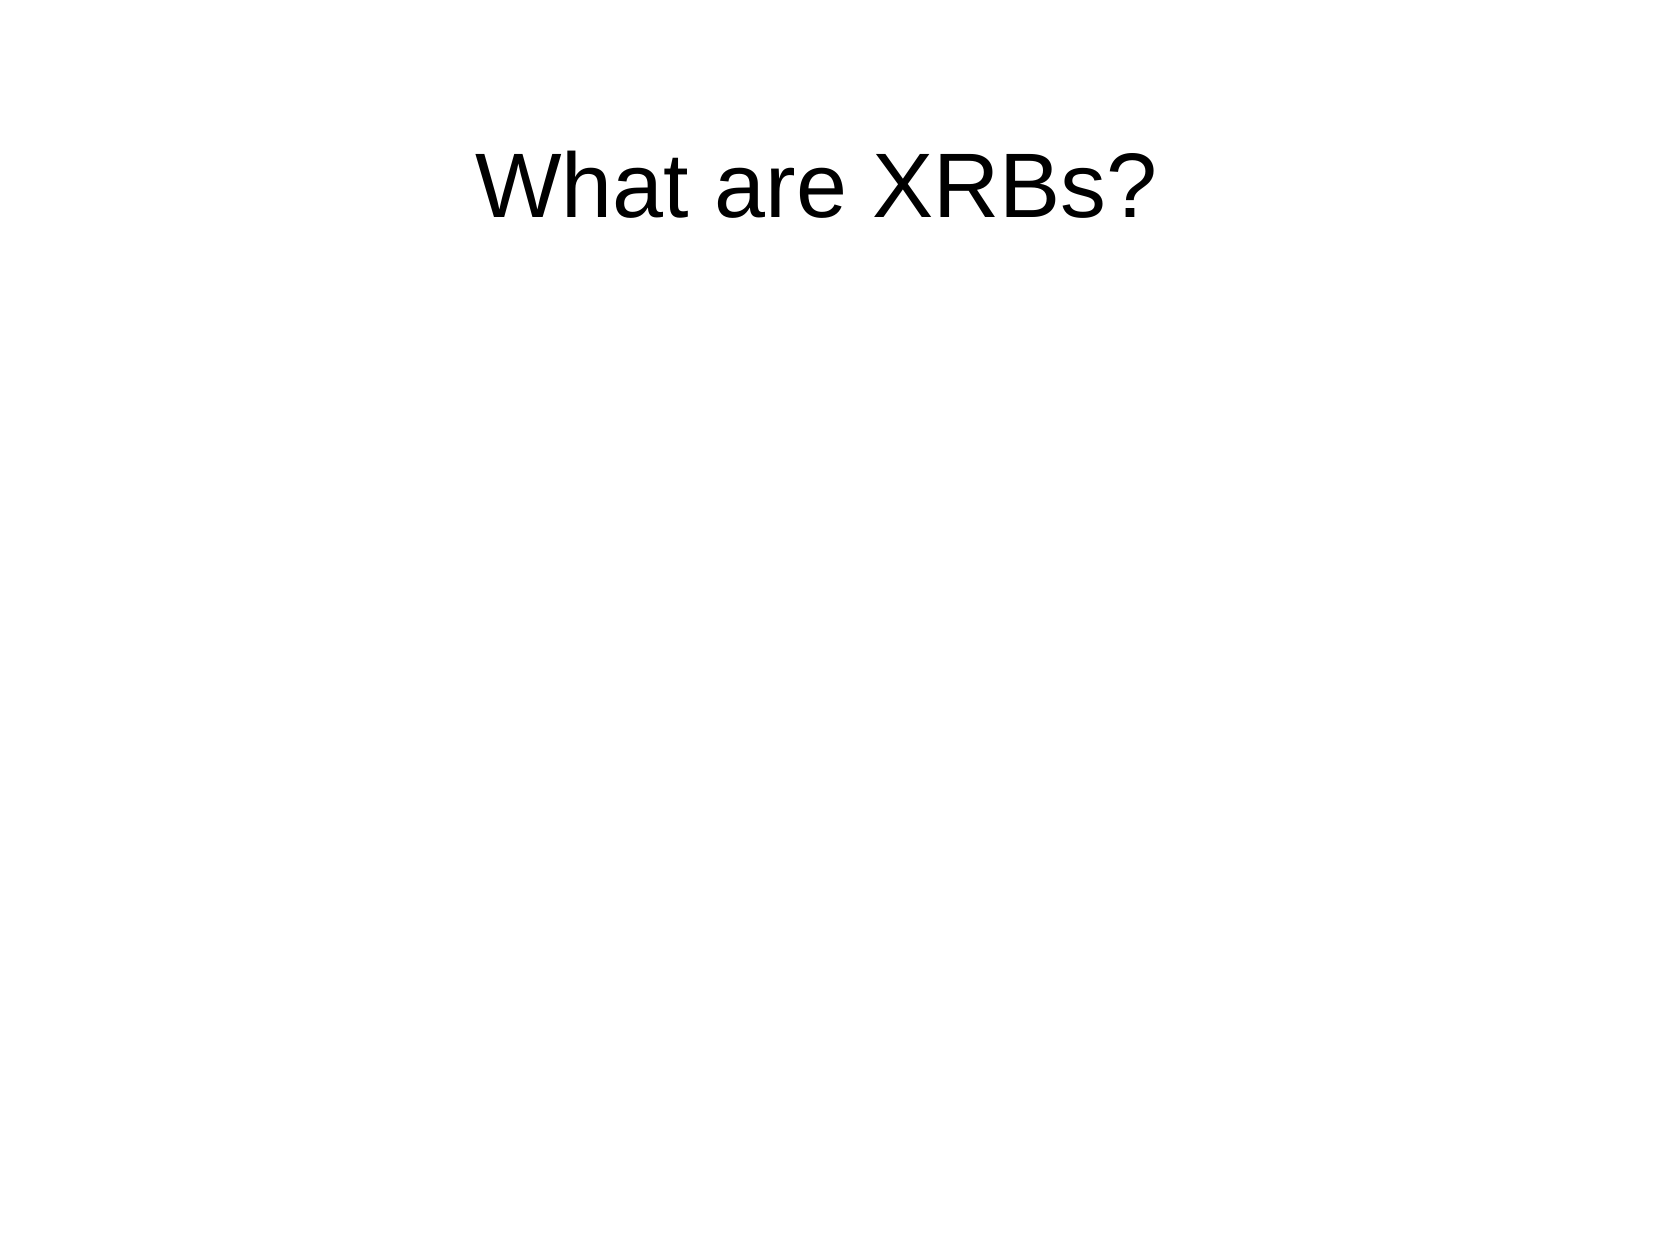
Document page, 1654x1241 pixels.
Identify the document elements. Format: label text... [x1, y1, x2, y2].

title What are XRBs? [73, 82, 1562, 290]
